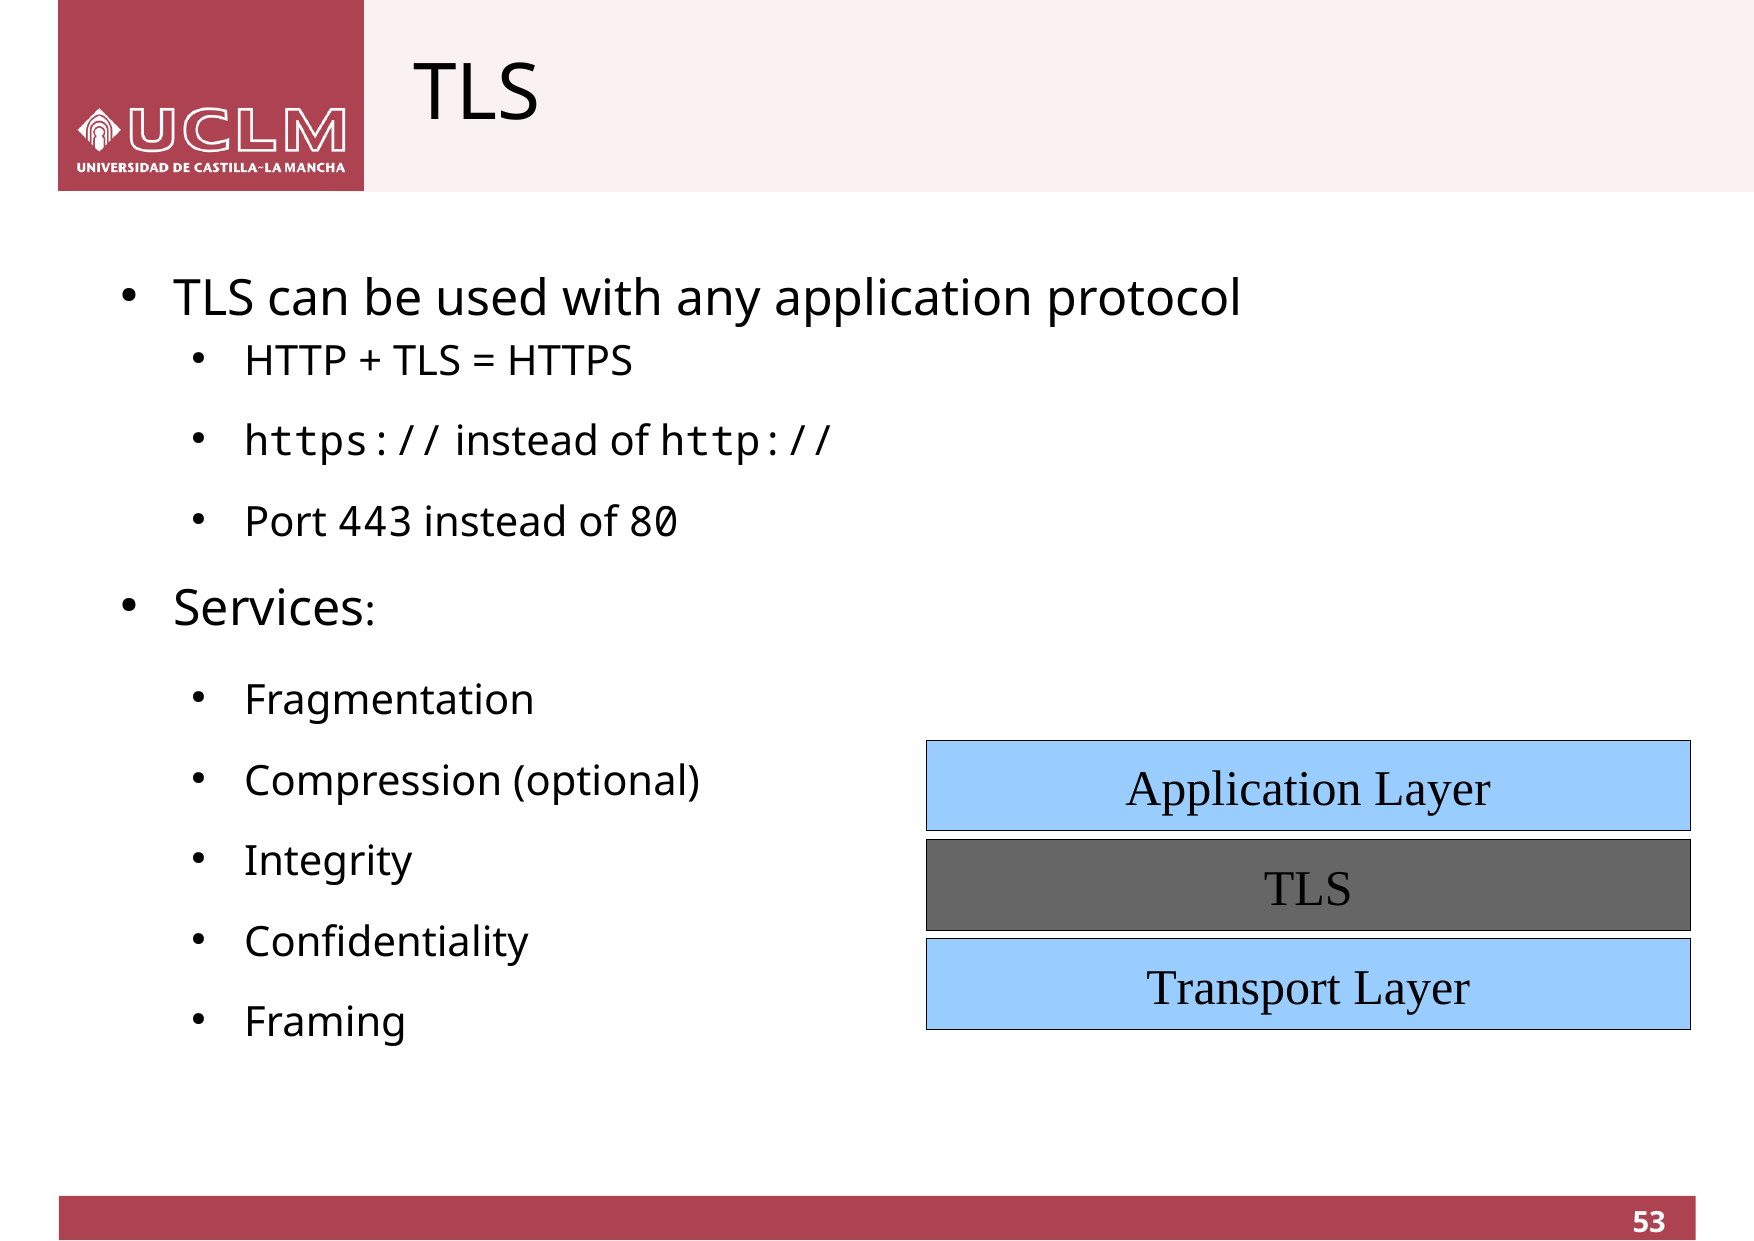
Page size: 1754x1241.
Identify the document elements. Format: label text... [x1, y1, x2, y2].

text_box TLS [926, 839, 1691, 931]
list TLS can be used with any application protocol HTTP + TLS = HTTPS https:// instead of http:// Port 443 instead of 80 Services: Fragmentation Compression (optional) Integrity Confidentiality Framing [87, 254, 1675, 1074]
text_box Transport Layer [926, 938, 1691, 1030]
picture [58, 0, 364, 191]
title TLS [413, 0, 1667, 198]
text_box Application Layer [926, 740, 1691, 831]
